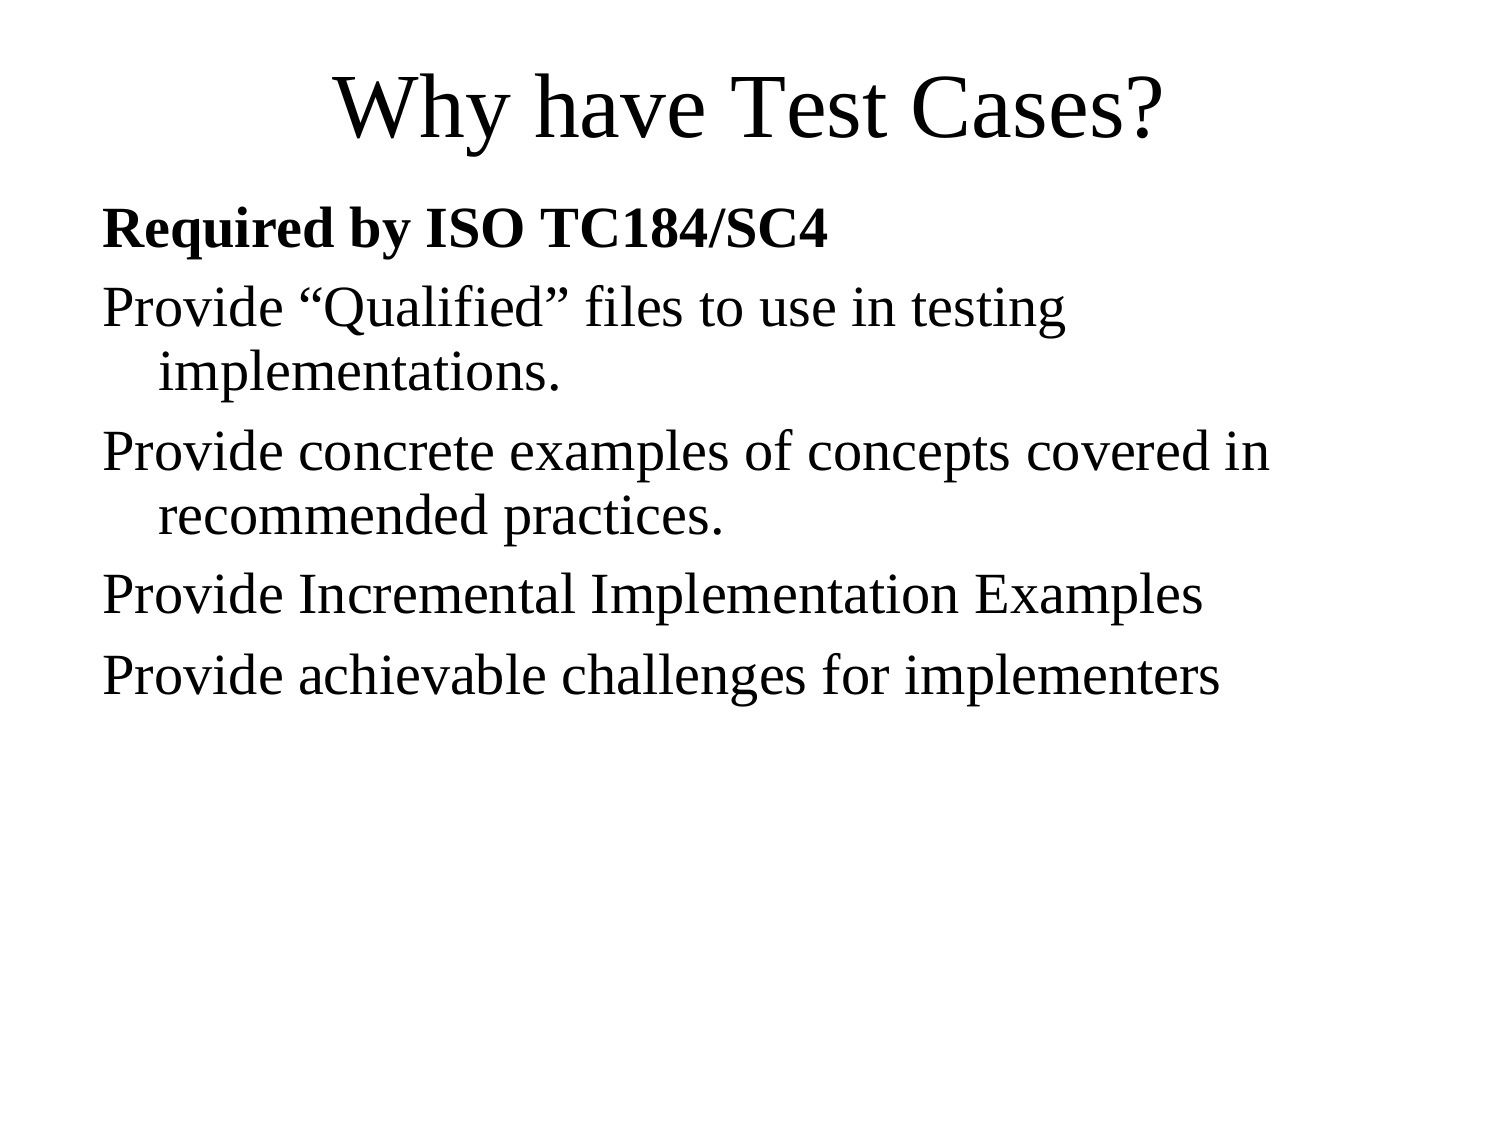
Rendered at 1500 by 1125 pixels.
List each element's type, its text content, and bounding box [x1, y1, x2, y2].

title Why have Test Cases? [112, 12, 1388, 187]
list Required by ISO TC184/SC4 Provide “Qualified” files to use in testing implementations. Provide concrete examples of concepts covered in recommended practices. Provide Incremental Implementation Examples Provide achievable challenges for implementers [87, 187, 1400, 938]
